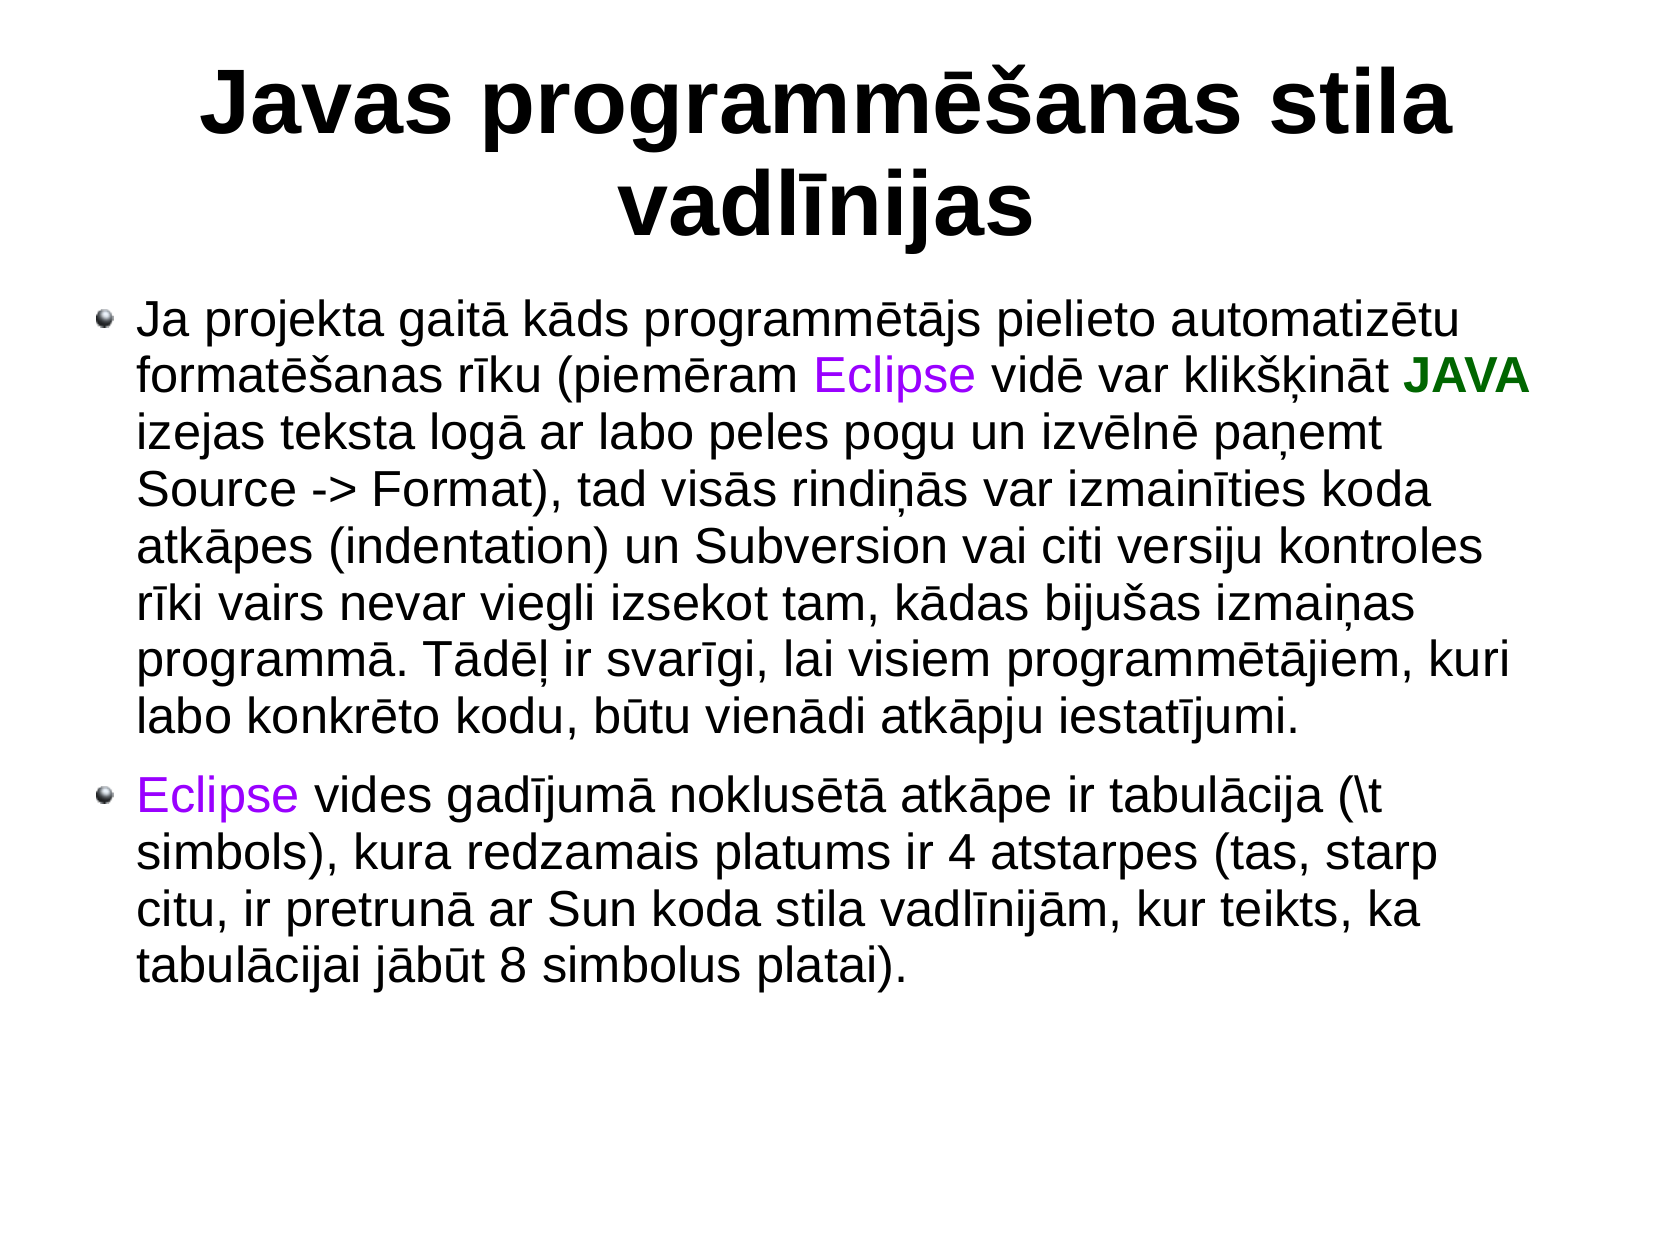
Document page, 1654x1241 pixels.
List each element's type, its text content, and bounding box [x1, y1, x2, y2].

title Javas programmēšanas stila vadlīnijas [82, 49, 1571, 257]
list Ja projekta gaitā kāds programmētājs pielieto automatizētu formatēšanas rīku (piemēram Eclipse vidē var klikšķināt JAVA izejas teksta logā ar labo peles pogu un izvēlnē paņemt Source -> Format), tad visās rindiņās var izmainīties koda atkāpes (indentation) un Subversion vai citi versiju kontroles rīki vairs nevar viegli izsekot tam, kādas bijušas izmaiņas programmā. Tādēļ ir svarīgi, lai visiem programmētājiem, kuri labo konkrēto kodu, būtu vienādi atkāpju iestatījumi. Eclipse vides gadījumā noklusētā atkāpe ir tabulācija (\t simbols), kura redzamais platums ir 4 atstarpes (tas, starp citu, ir pretrunā ar Sun koda stila vadlīnijām, kur teikts, ka tabulācijai jābūt 8 simbolus platai). [82, 290, 1538, 1010]
